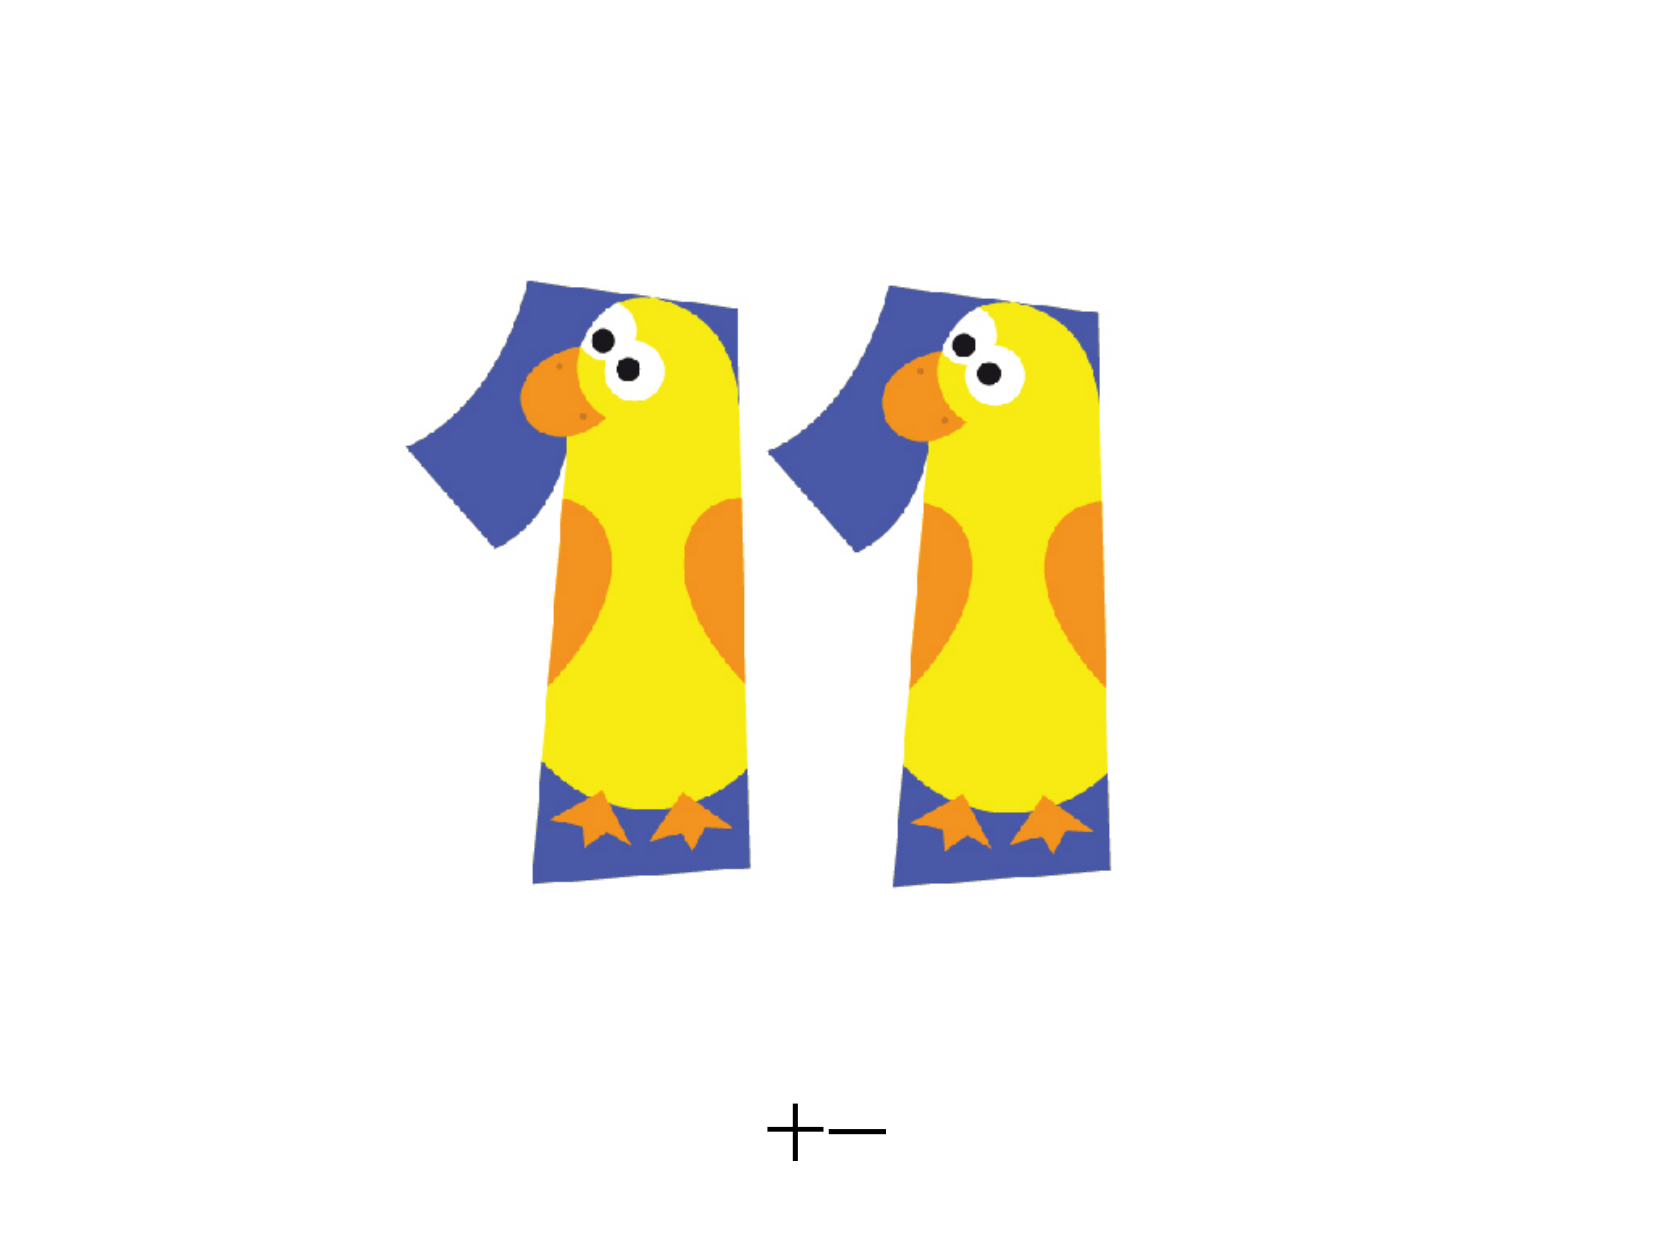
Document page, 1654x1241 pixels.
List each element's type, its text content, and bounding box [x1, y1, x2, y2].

picture [0, 0, 1654, 1241]
title 十一 [82, 1025, 1571, 1233]
